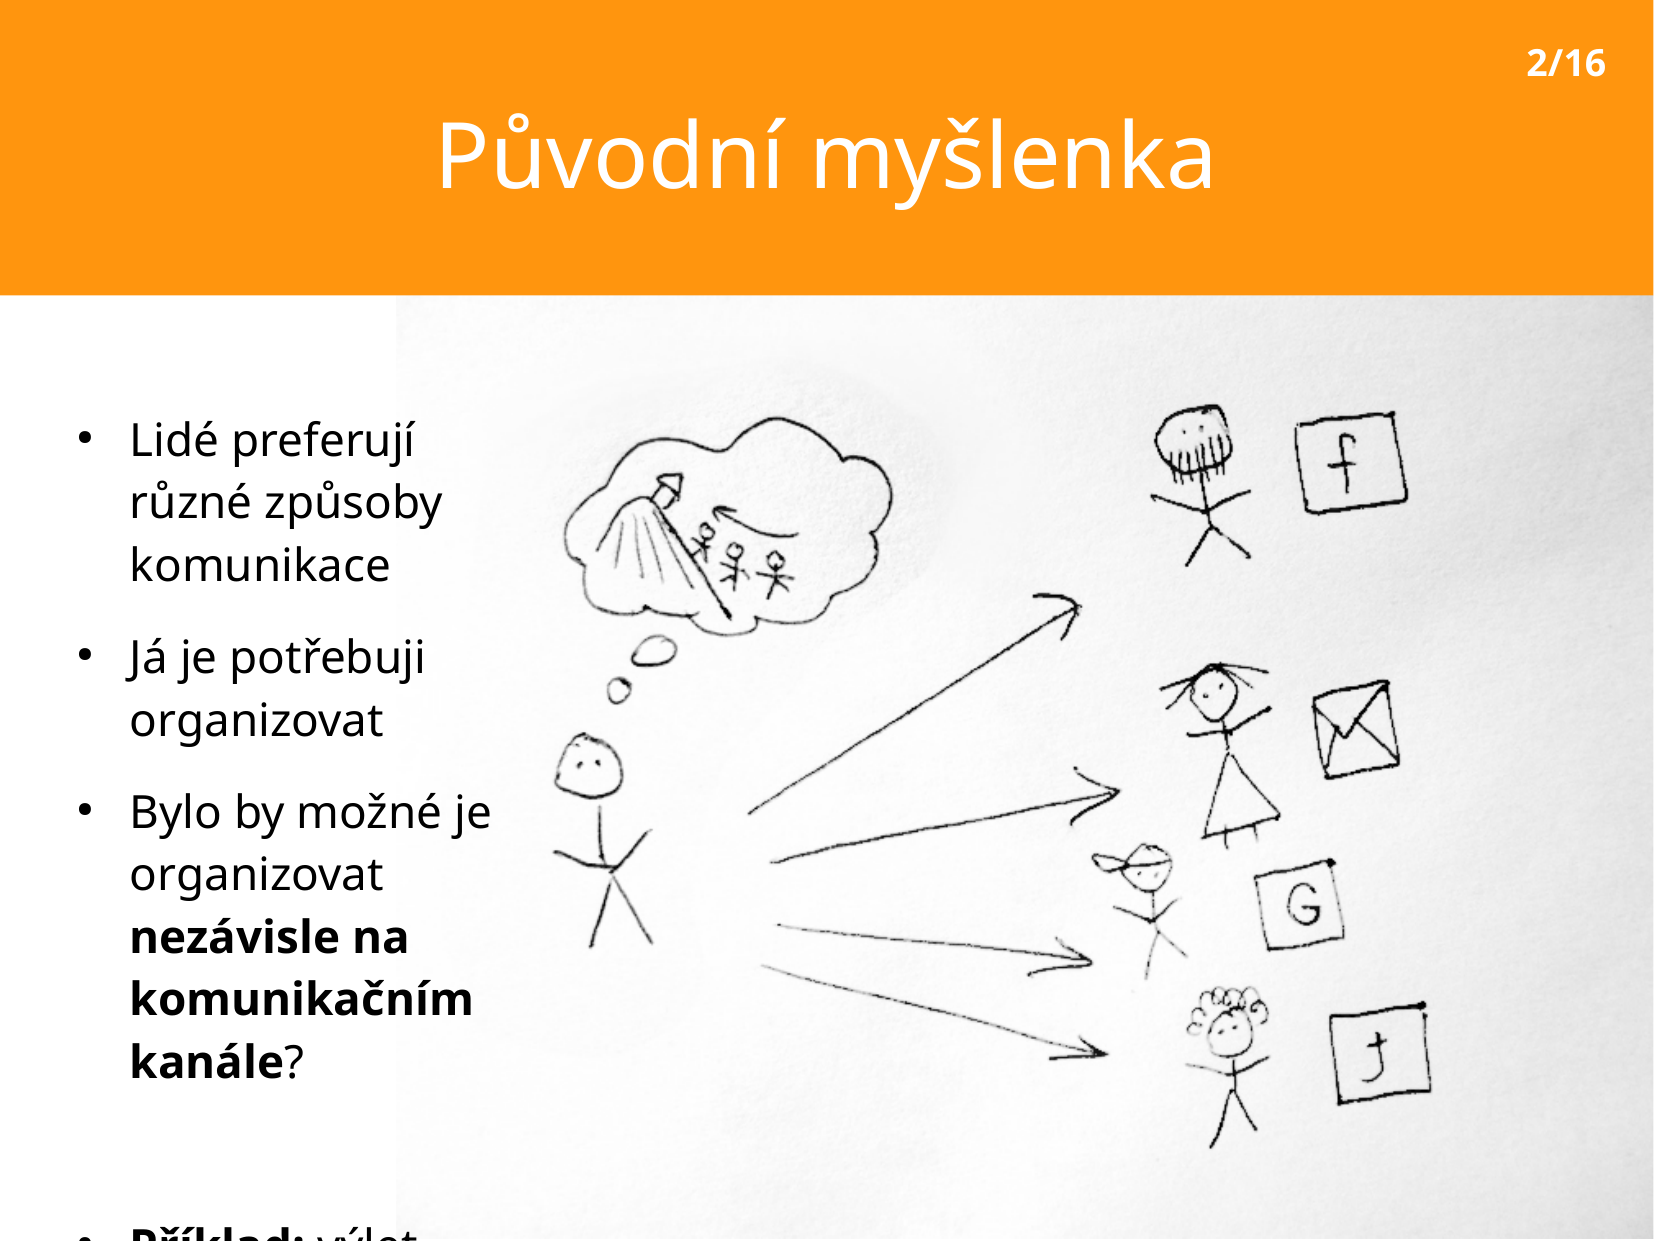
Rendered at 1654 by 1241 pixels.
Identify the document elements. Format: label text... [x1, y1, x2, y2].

title Původní myšlenka [82, 49, 1571, 257]
text_box 2/16 [1511, 29, 1625, 89]
text_box [0, 0, 1654, 296]
picture [396, 296, 1654, 1239]
list Lidé preferují různé způsoby komunikace Já je potřebuji organizovat Bylo by možné je organizovat nezávisle na komunikačním kanále? Příklad: výlet [59, 407, 502, 1212]
